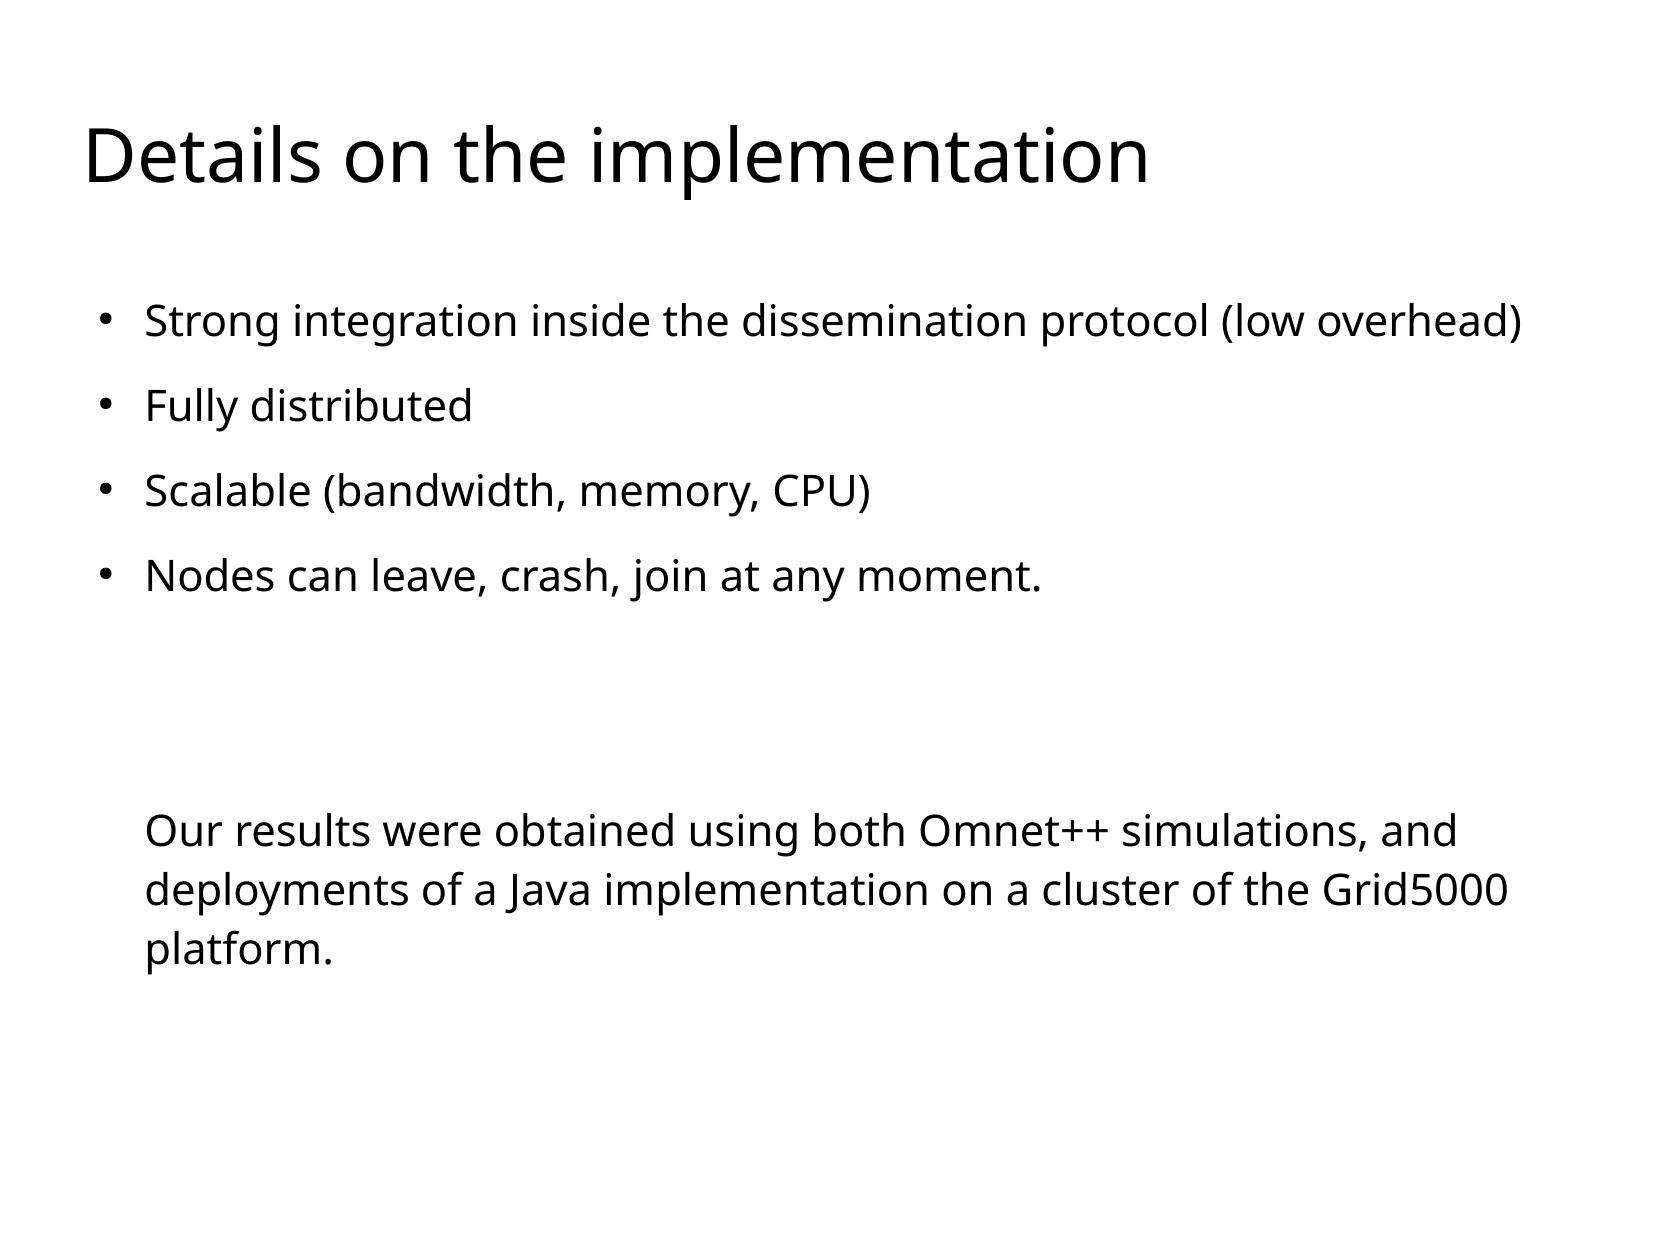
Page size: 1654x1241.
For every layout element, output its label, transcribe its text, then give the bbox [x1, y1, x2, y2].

title Details on the implementation [82, 49, 1571, 257]
list Strong integration inside the dissemination protocol (low overhead) Fully distributed Scalable (bandwidth, memory, CPU) Nodes can leave, crash, join at any moment. Our results were obtained using both Omnet++ simulations, and deployments of a Java implementation on a cluster of the Grid5000 platform. [82, 290, 1538, 1010]
